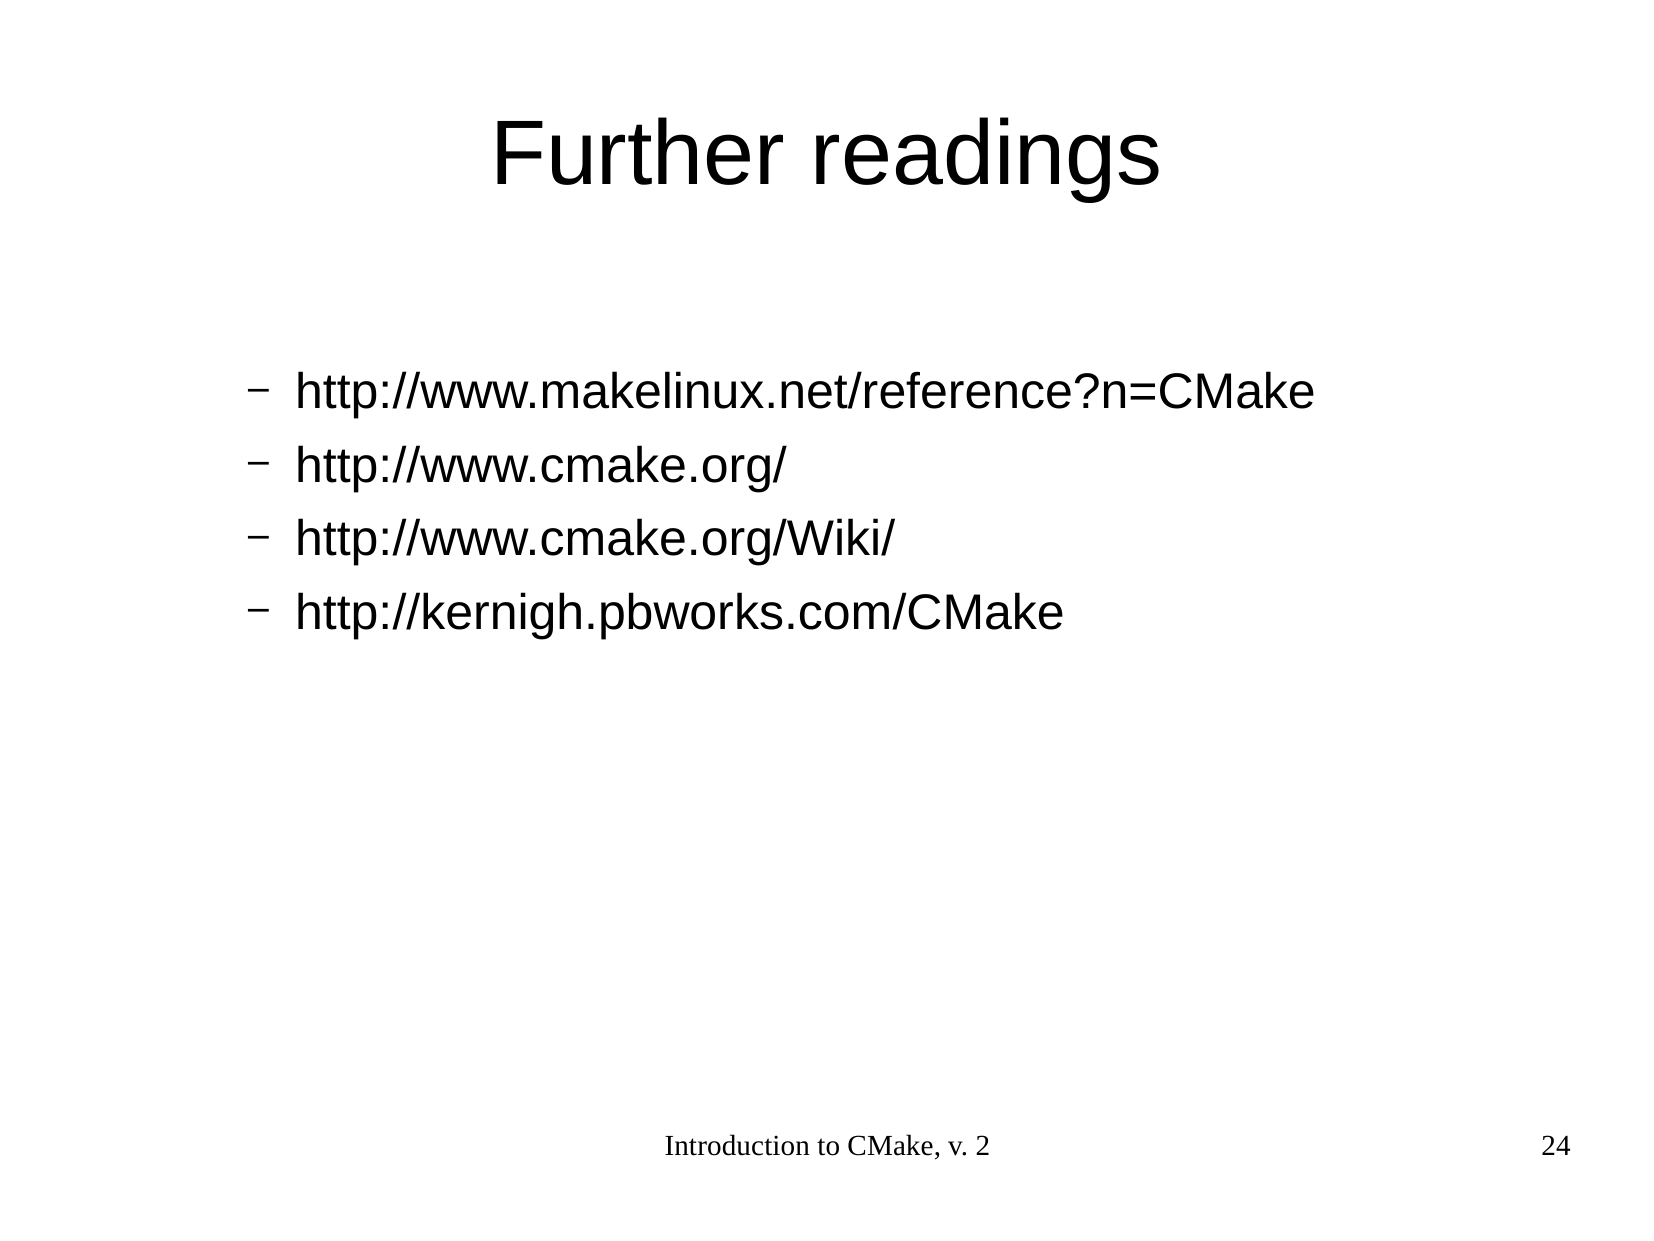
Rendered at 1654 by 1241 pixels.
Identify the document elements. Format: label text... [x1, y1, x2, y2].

list http://www.makelinux.net/reference?n=CMake http://www.cmake.org/ http://www.cmake.org/Wiki/ http://kernigh.pbworks.com/CMake [82, 290, 1571, 1109]
title Further readings [82, 49, 1571, 257]
